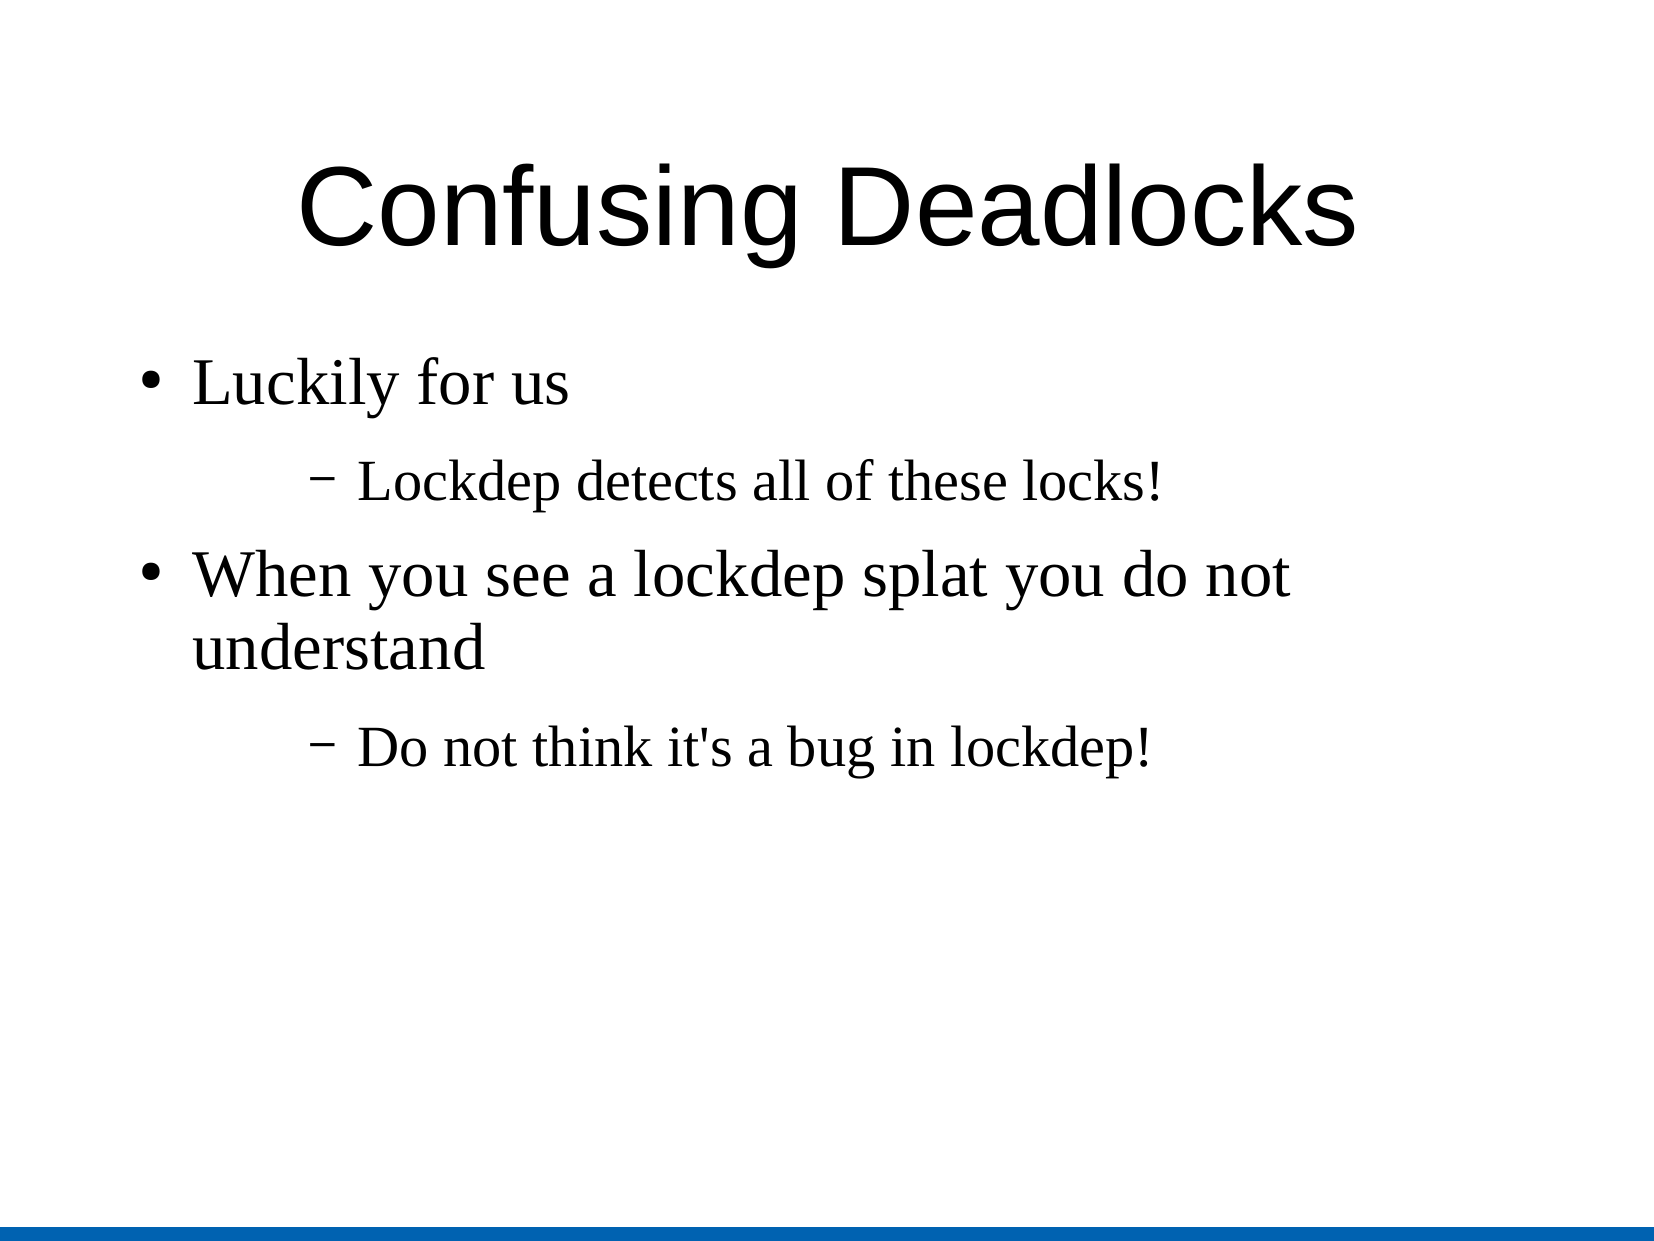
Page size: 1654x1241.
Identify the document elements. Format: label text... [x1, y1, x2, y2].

list Luckily for us Lockdep detects all of these locks! When you see a lockdep splat you do not understand Do not think it's a bug in lockdep! [121, 344, 1534, 1112]
title Confusing Deadlocks [121, 102, 1534, 310]
